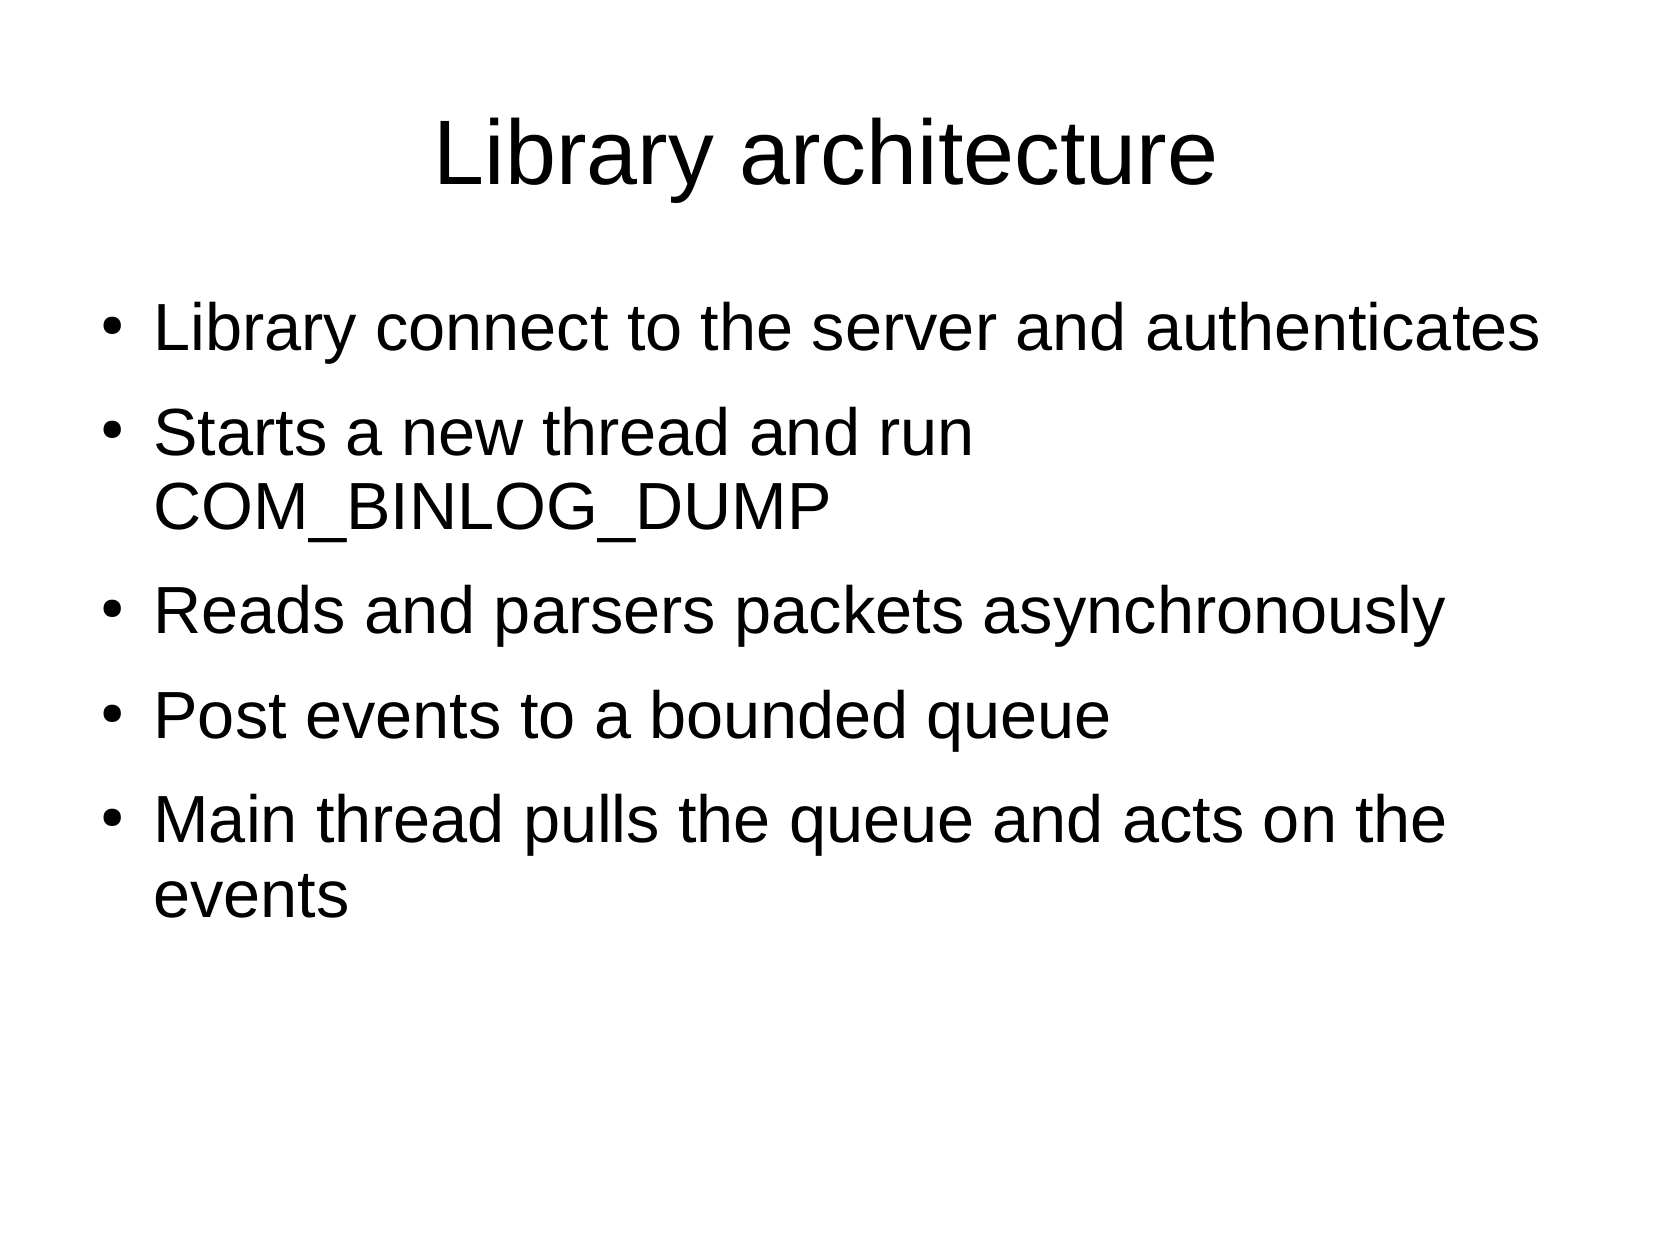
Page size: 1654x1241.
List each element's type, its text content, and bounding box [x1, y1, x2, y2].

title Library architecture [82, 56, 1571, 250]
list Library connect to the server and authenticates Starts a new thread and run COM_BINLOG_DUMP Reads and parsers packets asynchronously Post events to a bounded queue Main thread pulls the queue and acts on the events [82, 290, 1571, 931]
